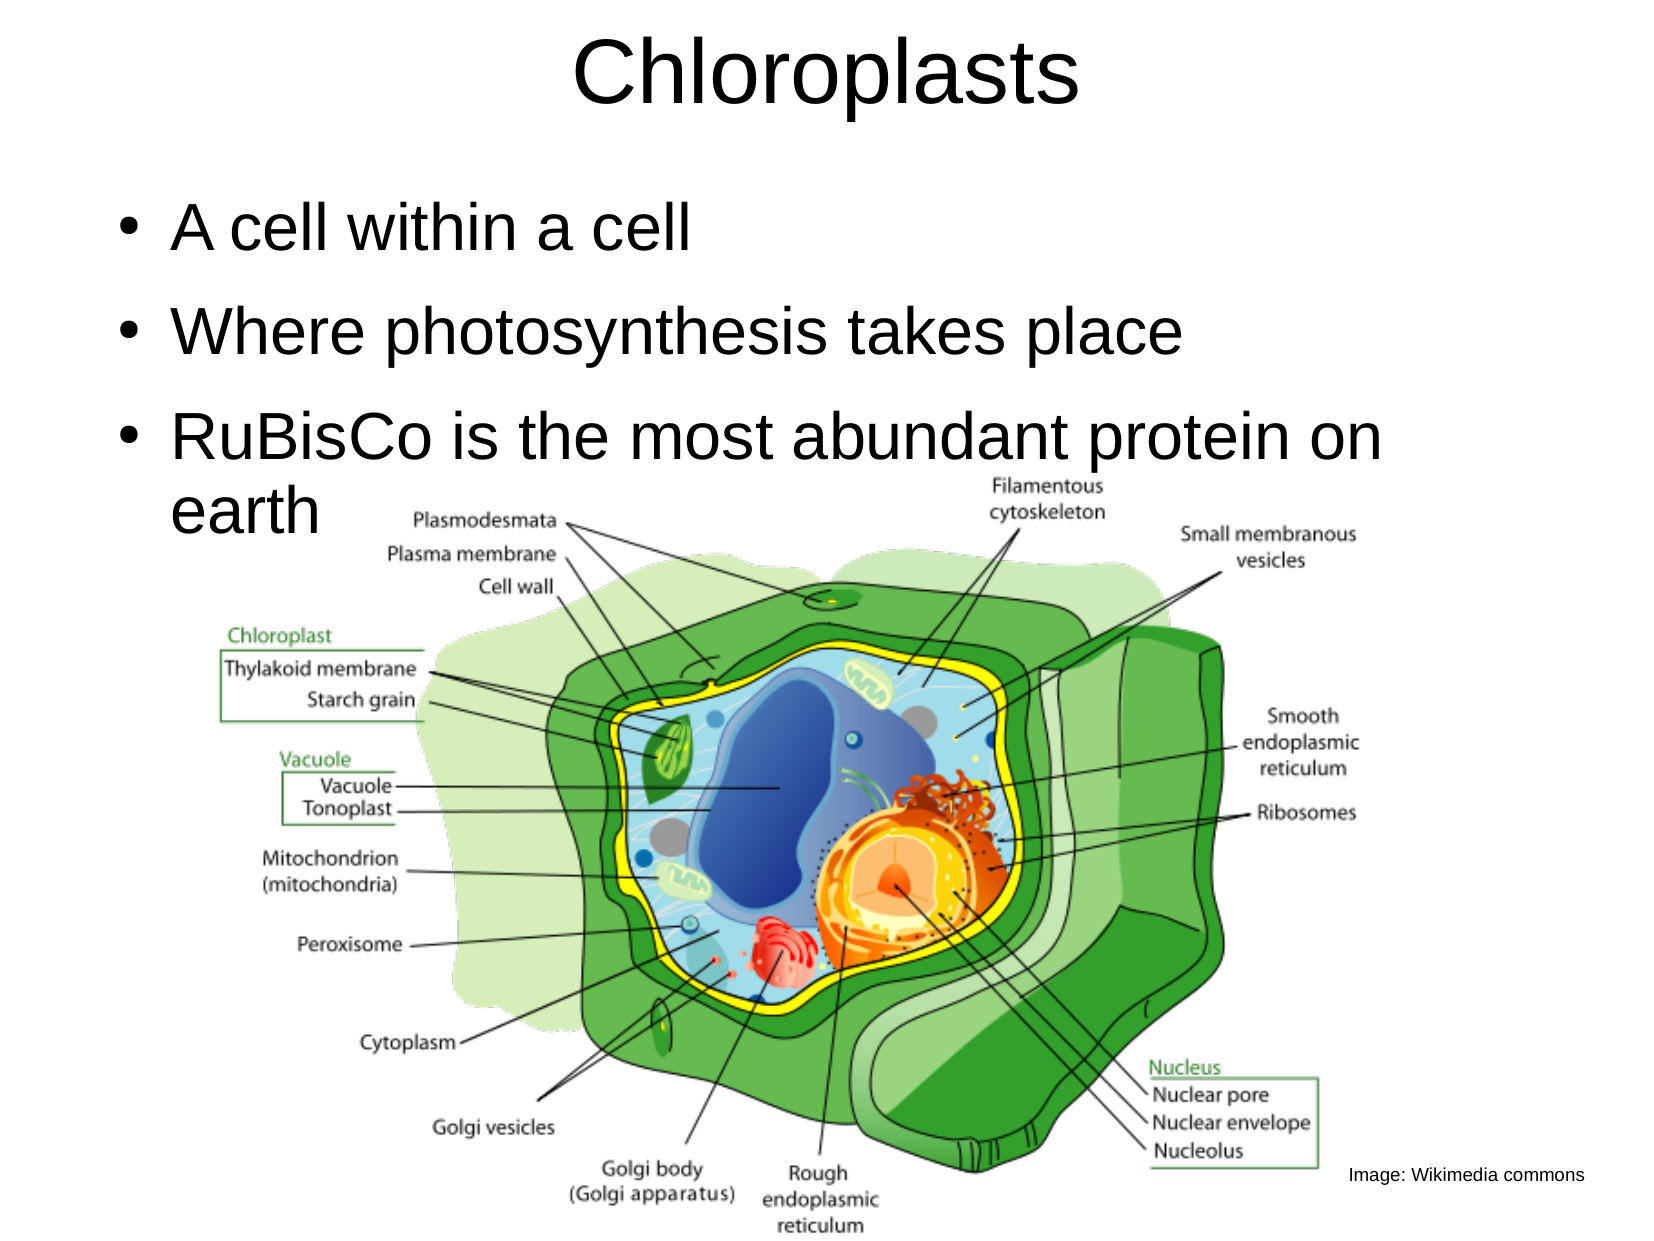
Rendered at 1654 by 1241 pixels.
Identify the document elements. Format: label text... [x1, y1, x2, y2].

title Chloroplasts [82, 20, 1571, 124]
list A cell within a cell Where photosynthesis takes place RuBisCo is the most abundant protein on earth [99, 190, 1555, 910]
picture [204, 401, 1383, 1241]
text_box Image: Wikimedia commons [1333, 1157, 1602, 1194]
